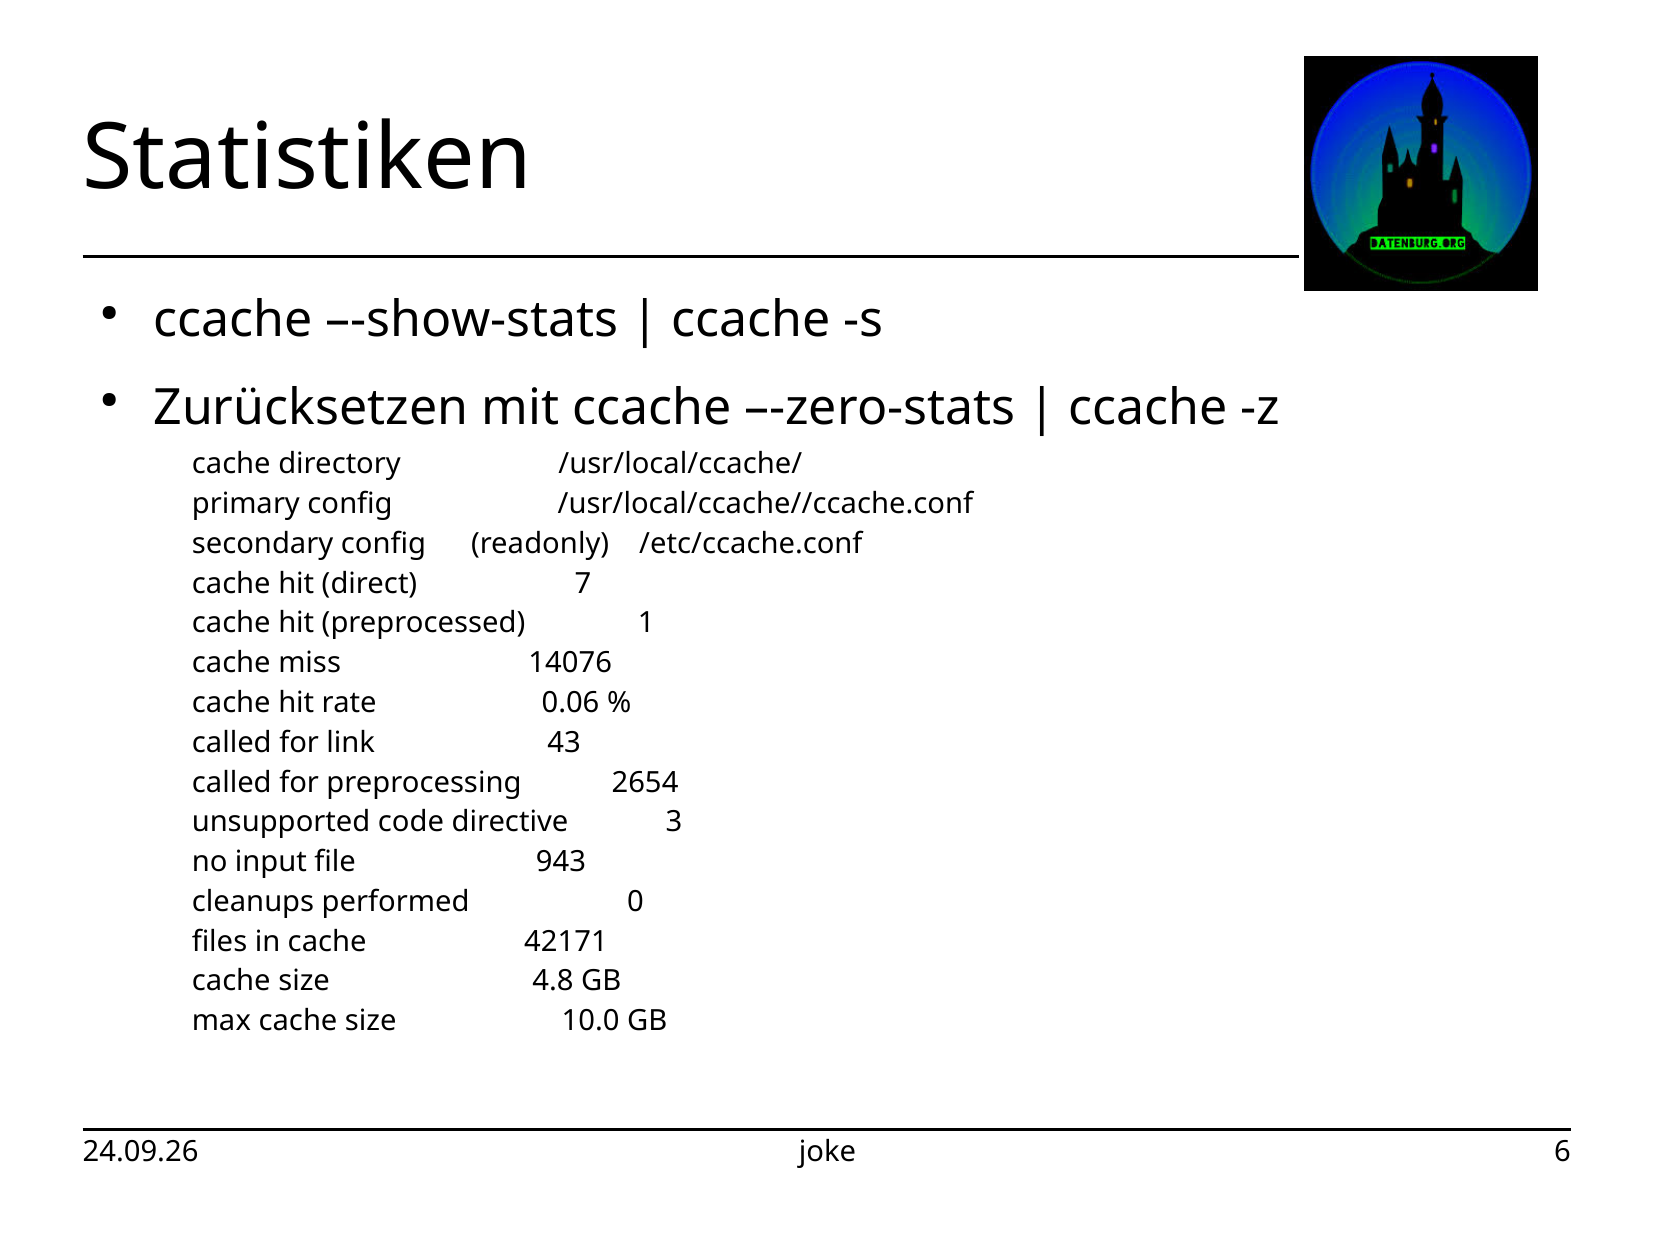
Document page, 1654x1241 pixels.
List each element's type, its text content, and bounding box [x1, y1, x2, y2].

text_box cache directory /usr/local/ccache/ primary config /usr/local/ccache//ccache.conf secondary config (readonly) /etc/ccache.conf cache hit (direct) 7 cache hit (preprocessed) 1 cache miss 14076 cache hit rate 0.06 % called for link 43 called for preprocessing 2654 unsupported code directive 3 no input file 943 cleanups performed 0 files in cache 42171 cache size 4.8 GB max cache size 10.0 GB [177, 435, 1503, 1087]
list ccache –-show-stats | ccache -s Zurücksetzen mit ccache –-zero-stats | ccache -z [82, 290, 1538, 1010]
picture [1304, 56, 1538, 290]
title Statistiken [82, 49, 1300, 257]
